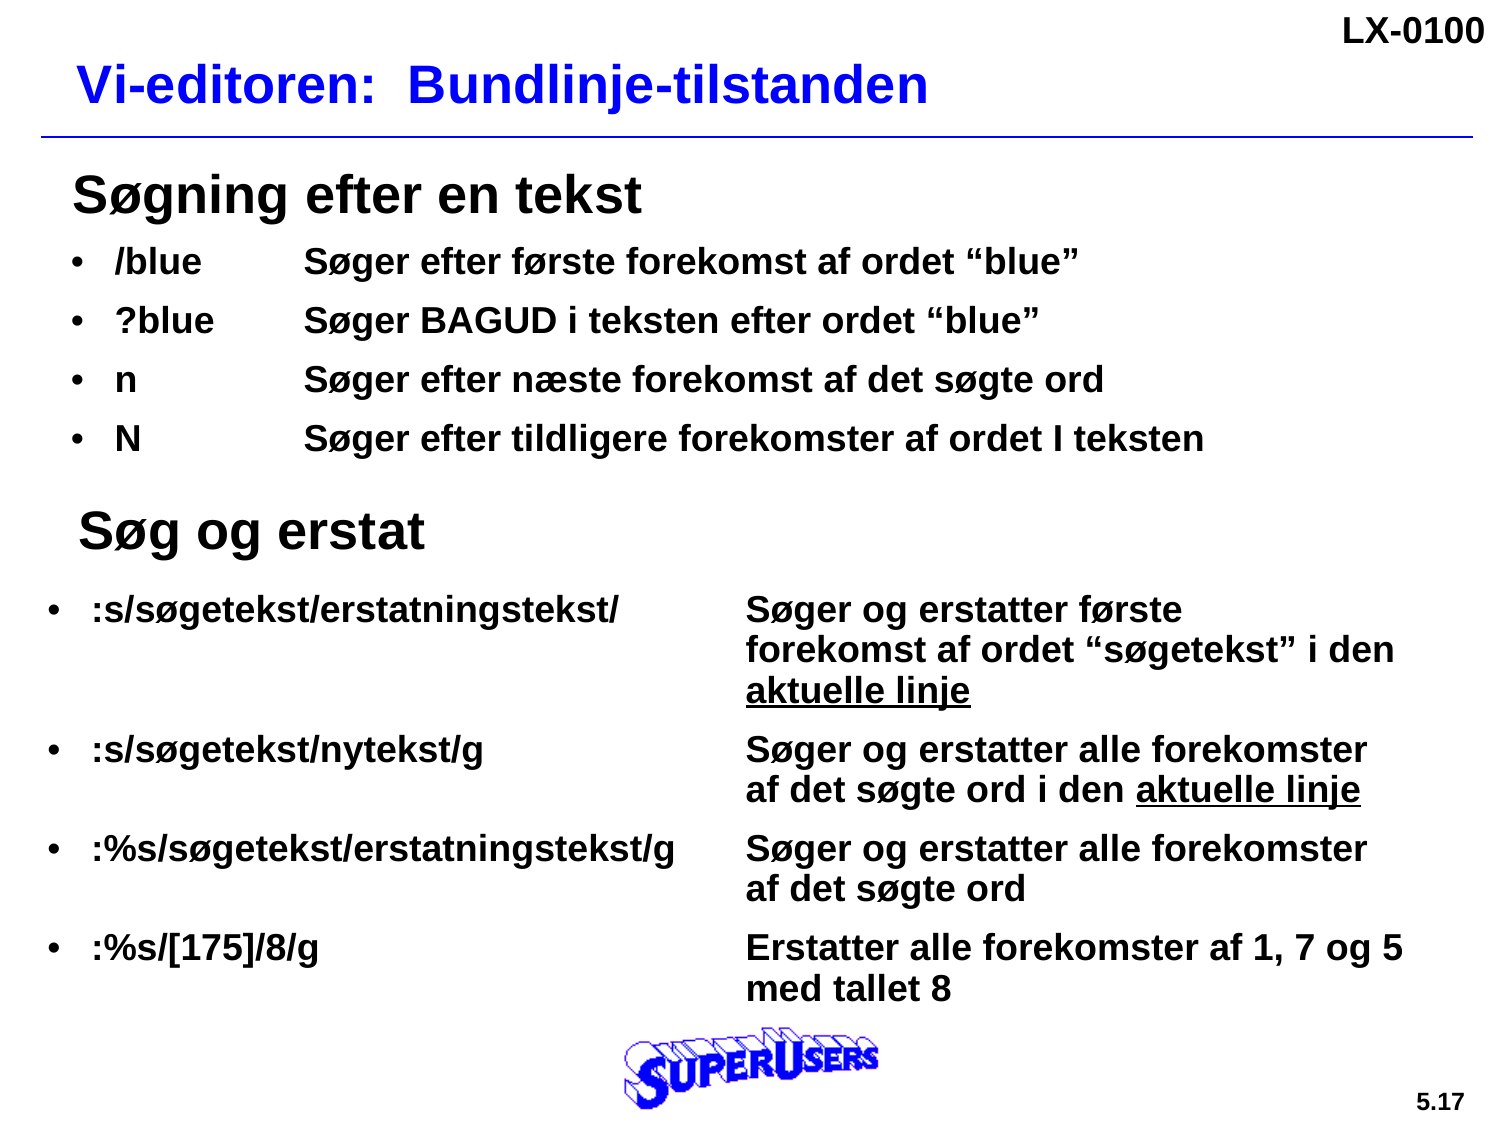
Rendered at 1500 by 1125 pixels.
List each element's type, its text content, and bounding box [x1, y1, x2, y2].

list /blue Søger efter første forekomst af ordet “blue” ?blue Søger BAGUD i teksten efter ordet “blue” n Søger efter næste forekomst af det søgte ord N Søger efter tildligere forekomster af ordet I teksten [70, 242, 1371, 473]
list Søg og erstat [64, 496, 1394, 573]
title Vi-editoren: Bundlinje-tilstanden [76, 39, 1424, 126]
list Søgning efter en tekst [58, 160, 1388, 237]
picture [620, 1066, 880, 1111]
list :s/søgetekst/erstatningstekst/ Søger og erstatter første forekomst af ordet “søgetekst” i den aktuelle linje :s/søgetekst/nytekst/g Søger og erstatter alle forekomster af det søgte ord i den aktuelle linje :%s/søgetekst/erstatningstekst/g Søger og erstatter alle forekomster af det søgte ord :%s/[175]/8/g Erstatter alle forekomster af 1, 7 og 5 med tallet 8 [47, 590, 1406, 1066]
